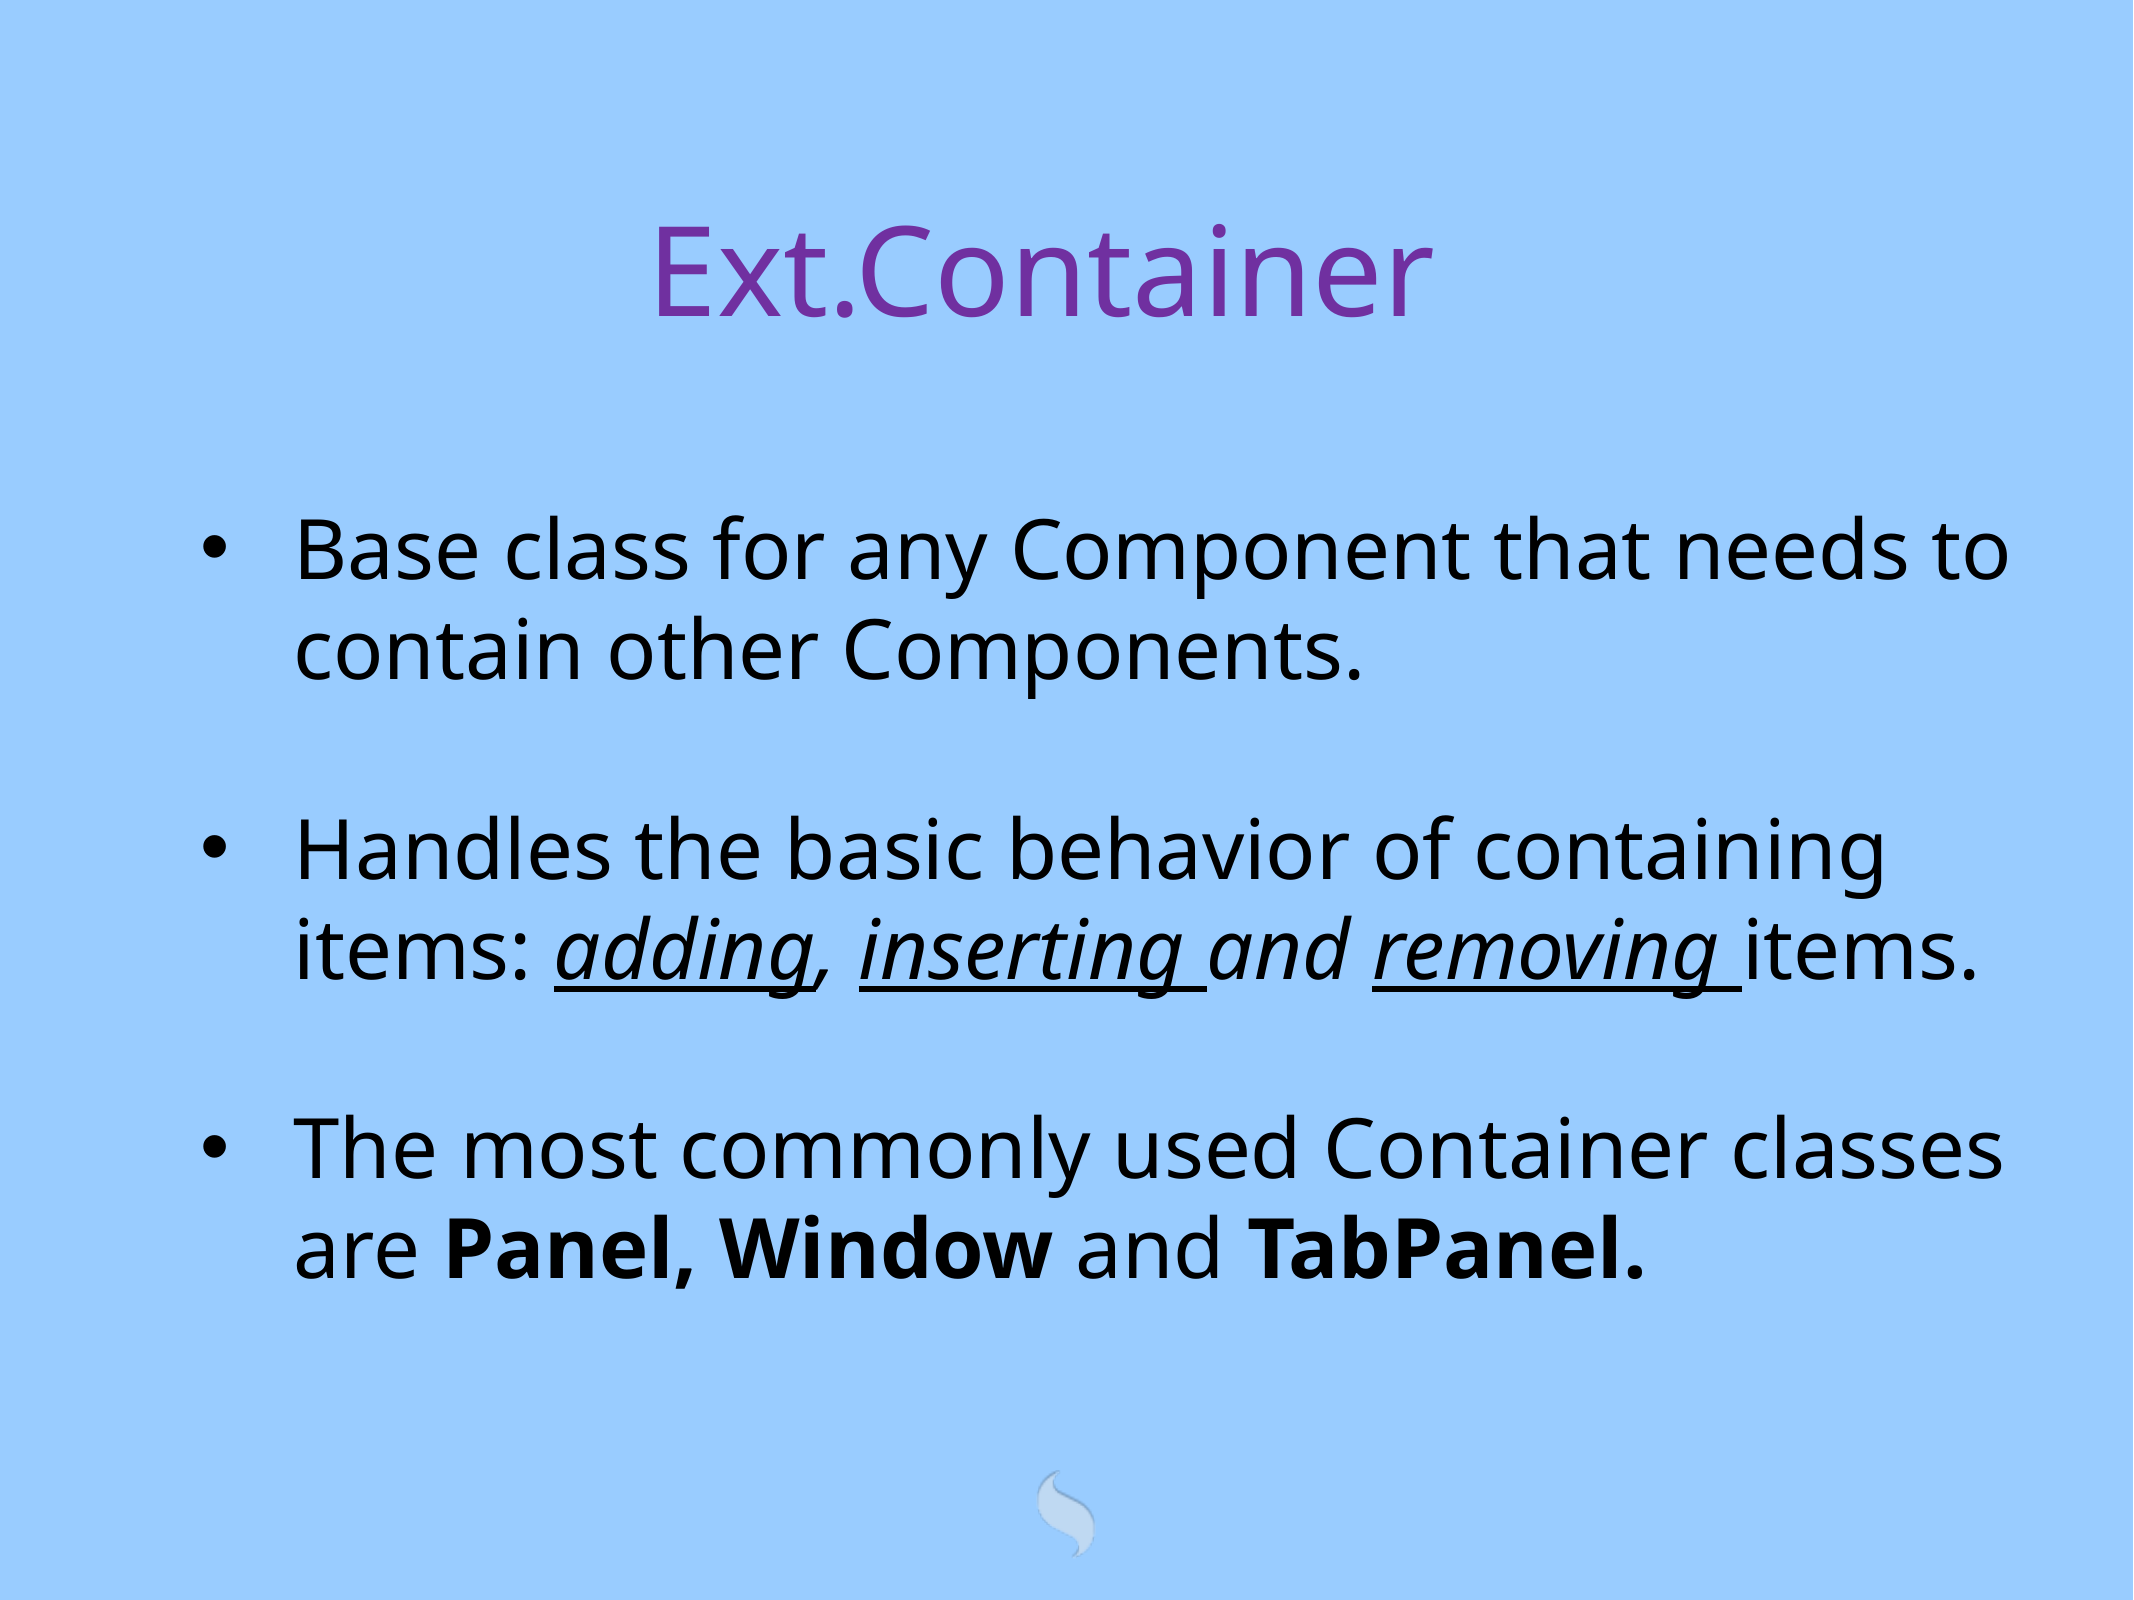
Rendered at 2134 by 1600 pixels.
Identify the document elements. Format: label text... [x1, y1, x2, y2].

text_box Base class for any Component that needs to contain other Components. Handles the basic behavior of containing items: adding, inserting and removing items. The most commonly used Container classes are Panel, Window and TabPanel. [191, 487, 2030, 1432]
text_box Ext.Container [116, 112, 1967, 350]
picture [1035, 1470, 1098, 1561]
